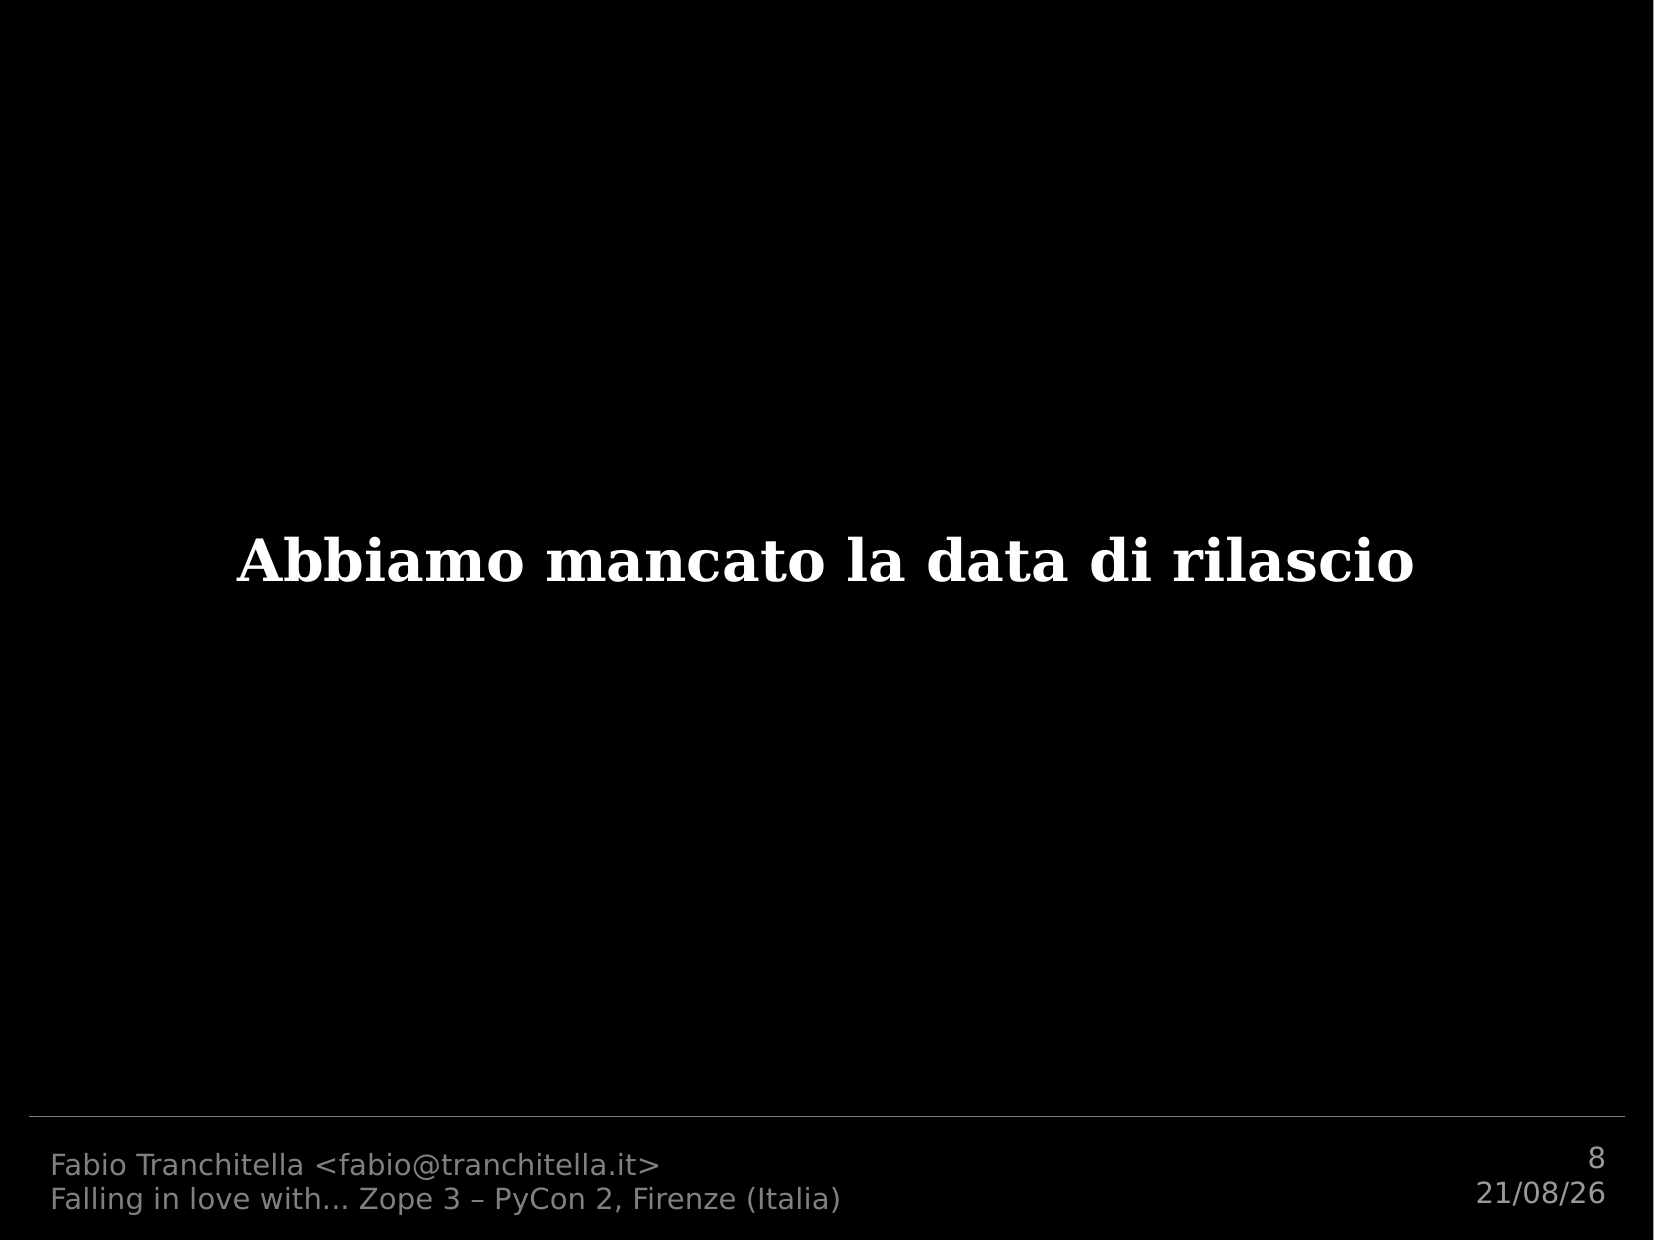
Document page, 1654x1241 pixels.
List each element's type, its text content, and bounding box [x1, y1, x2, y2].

subtitle Abbiamo mancato la data di rilascio [82, 59, 1571, 1063]
